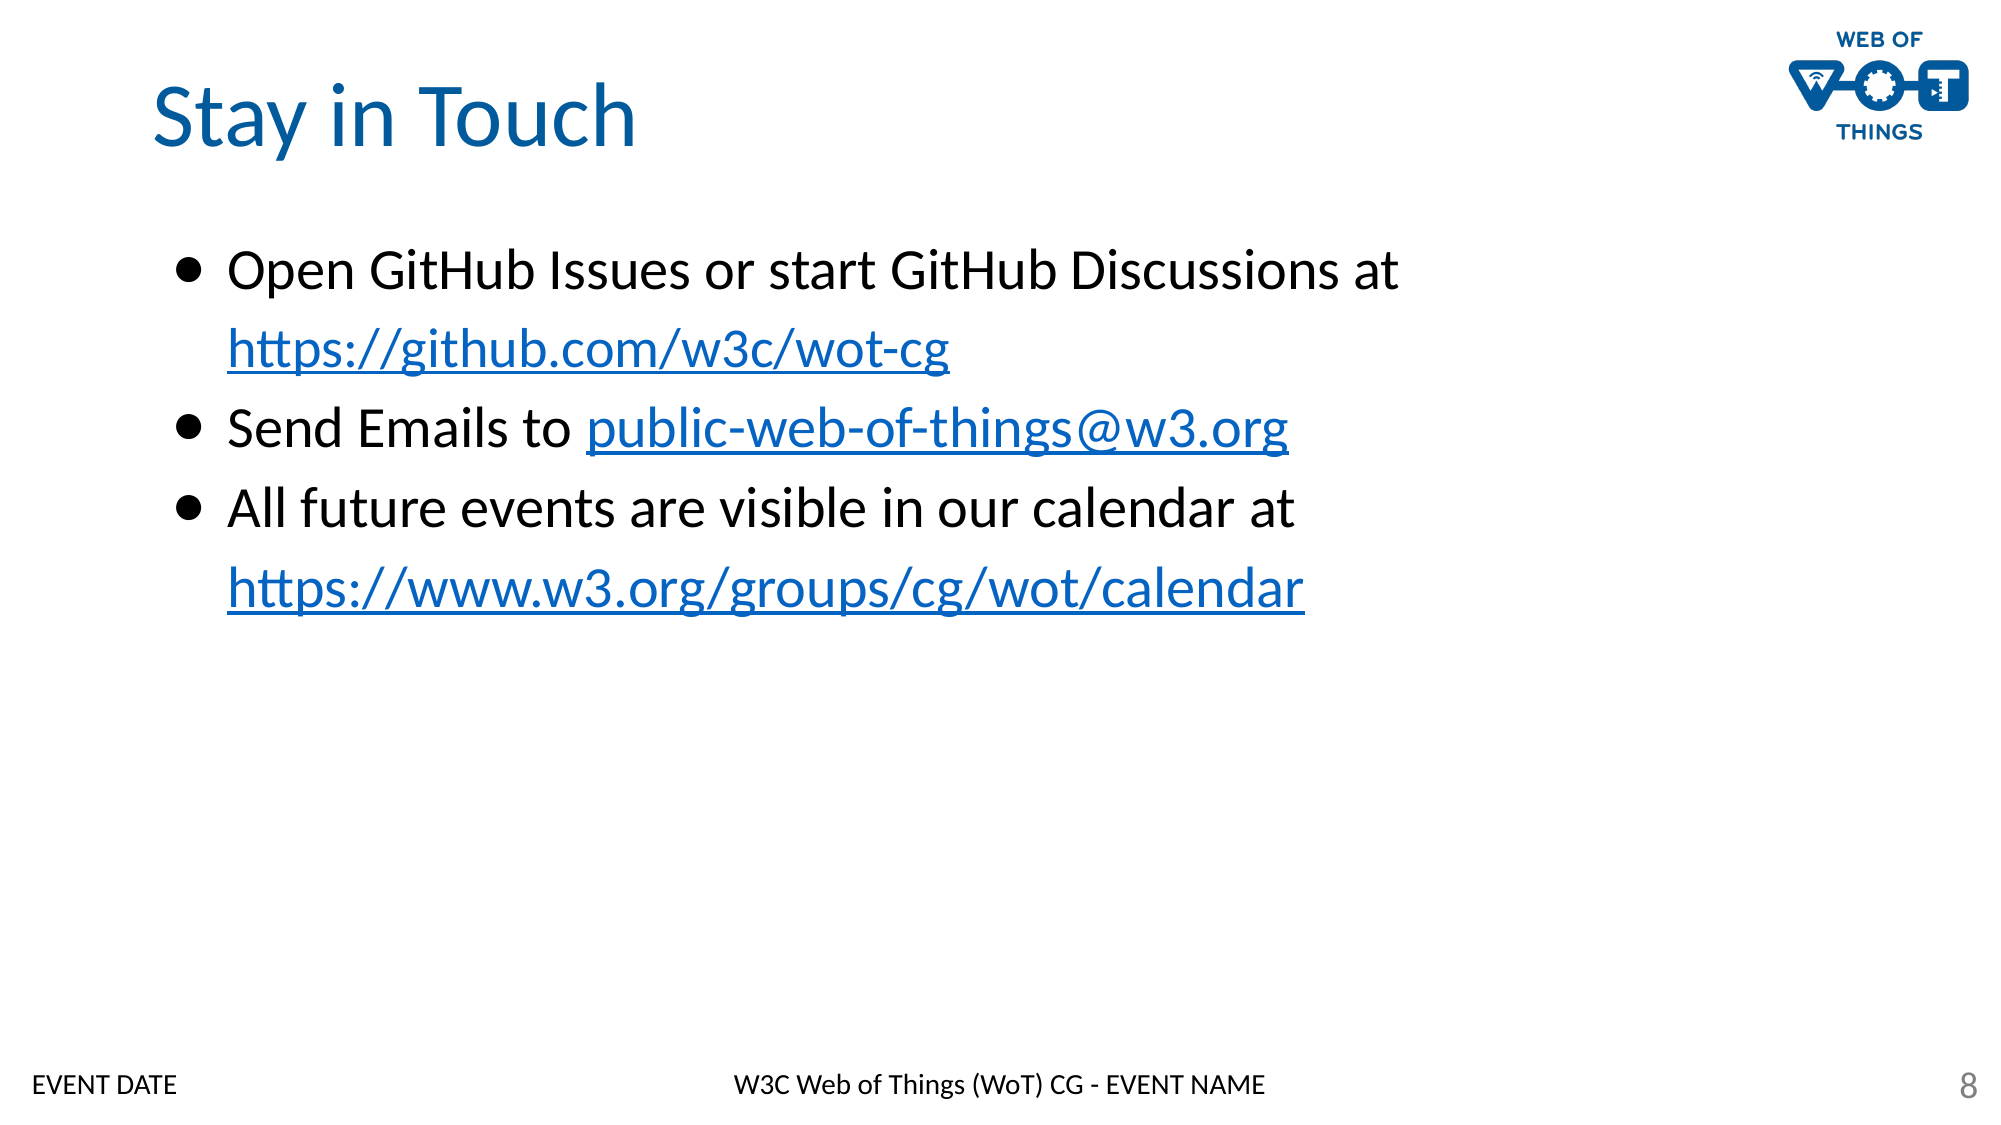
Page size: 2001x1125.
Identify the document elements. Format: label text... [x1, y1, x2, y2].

picture [1768, 19, 1989, 152]
list Open GitHub Issues or start GitHub Discussions at https://github.com/w3c/wot-cg Send Emails to public-web-of-things@w3.org All future events are visible in our calendar at https://www.w3.org/groups/cg/wot/calendar [137, 212, 1863, 1014]
title Stay in Touch [137, 59, 1863, 212]
slide_number 1 [1911, 1053, 1994, 1114]
